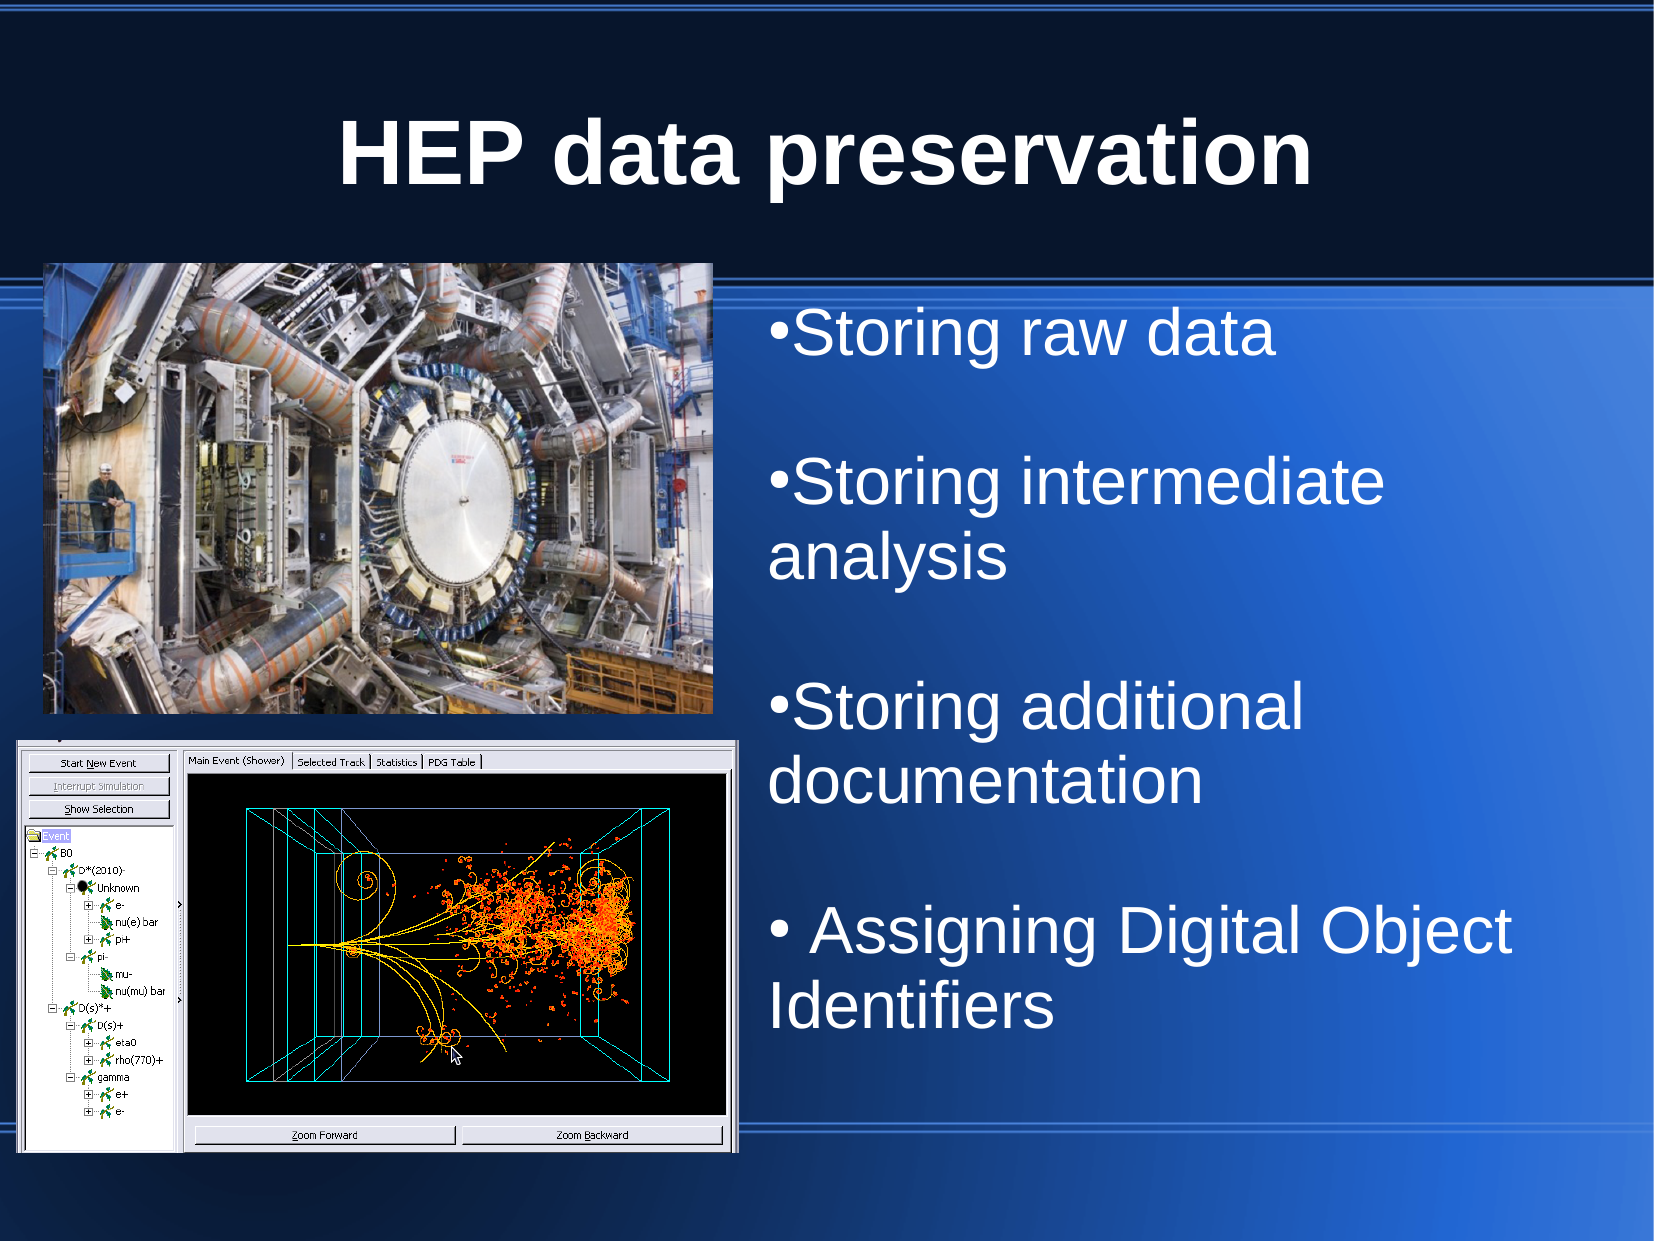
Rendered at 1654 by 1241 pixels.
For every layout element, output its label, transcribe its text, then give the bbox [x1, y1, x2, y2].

title HEP data preservation [82, 56, 1571, 250]
picture [0, 0, 1654, 1241]
subtitle Storing raw data Storing intermediate analysis Storing additional documentation Assigning Digital Object Identifiers [767, 294, 1571, 1118]
